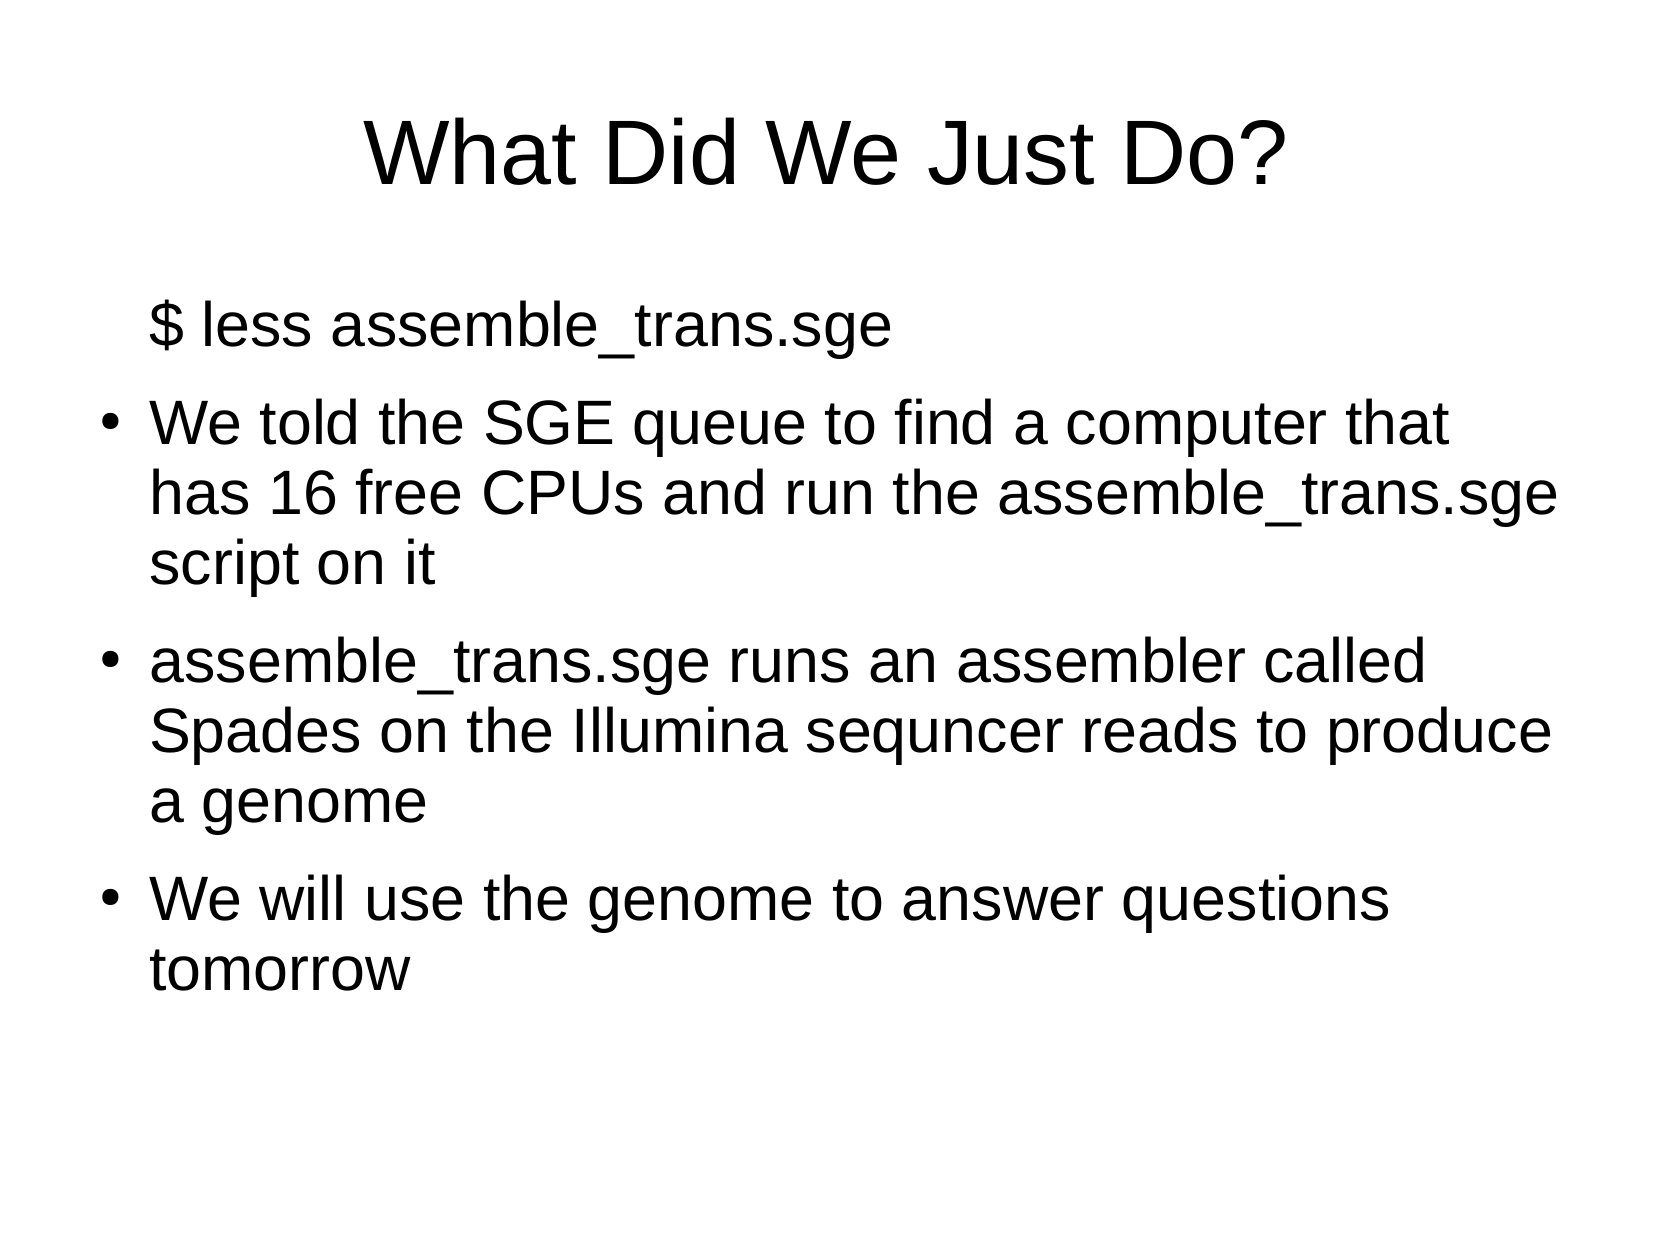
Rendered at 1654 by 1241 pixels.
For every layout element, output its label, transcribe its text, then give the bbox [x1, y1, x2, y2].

list $ less assemble_trans.sge We told the SGE queue to find a computer that has 16 free CPUs and run the assemble_trans.sge script on it assemble_trans.sge runs an assembler called Spades on the Illumina sequncer reads to produce a genome We will use the genome to answer questions tomorrow [82, 290, 1571, 1010]
title What Did We Just Do? [82, 49, 1571, 257]
